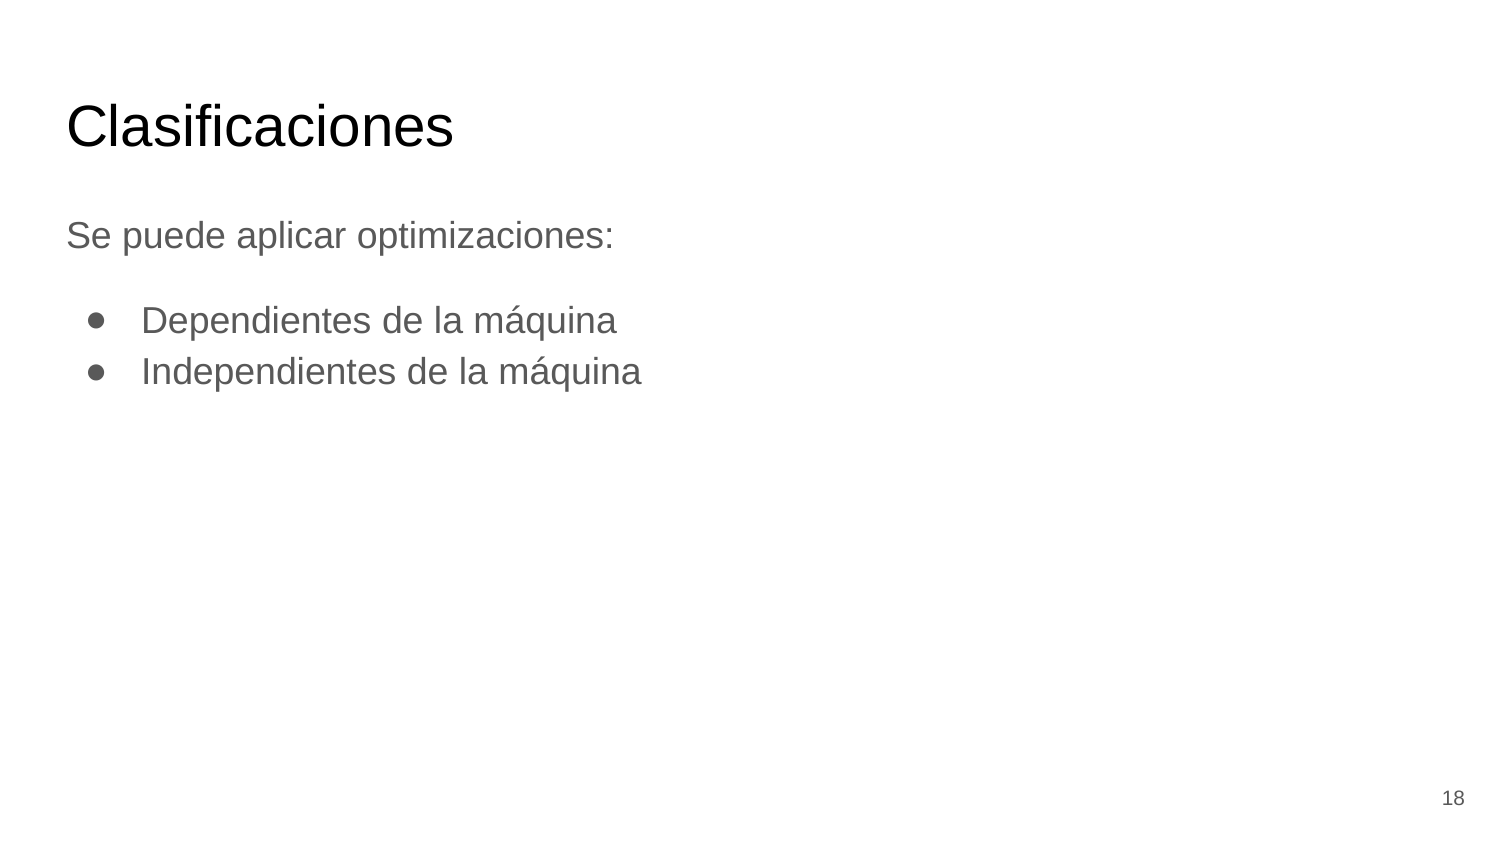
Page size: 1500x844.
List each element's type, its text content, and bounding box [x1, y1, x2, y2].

list Se puede aplicar optimizaciones: Dependientes de la máquina Independientes de la máquina [51, 189, 1449, 750]
title Clasificaciones [51, 72, 1449, 167]
slide_number <number> [1389, 764, 1480, 830]
